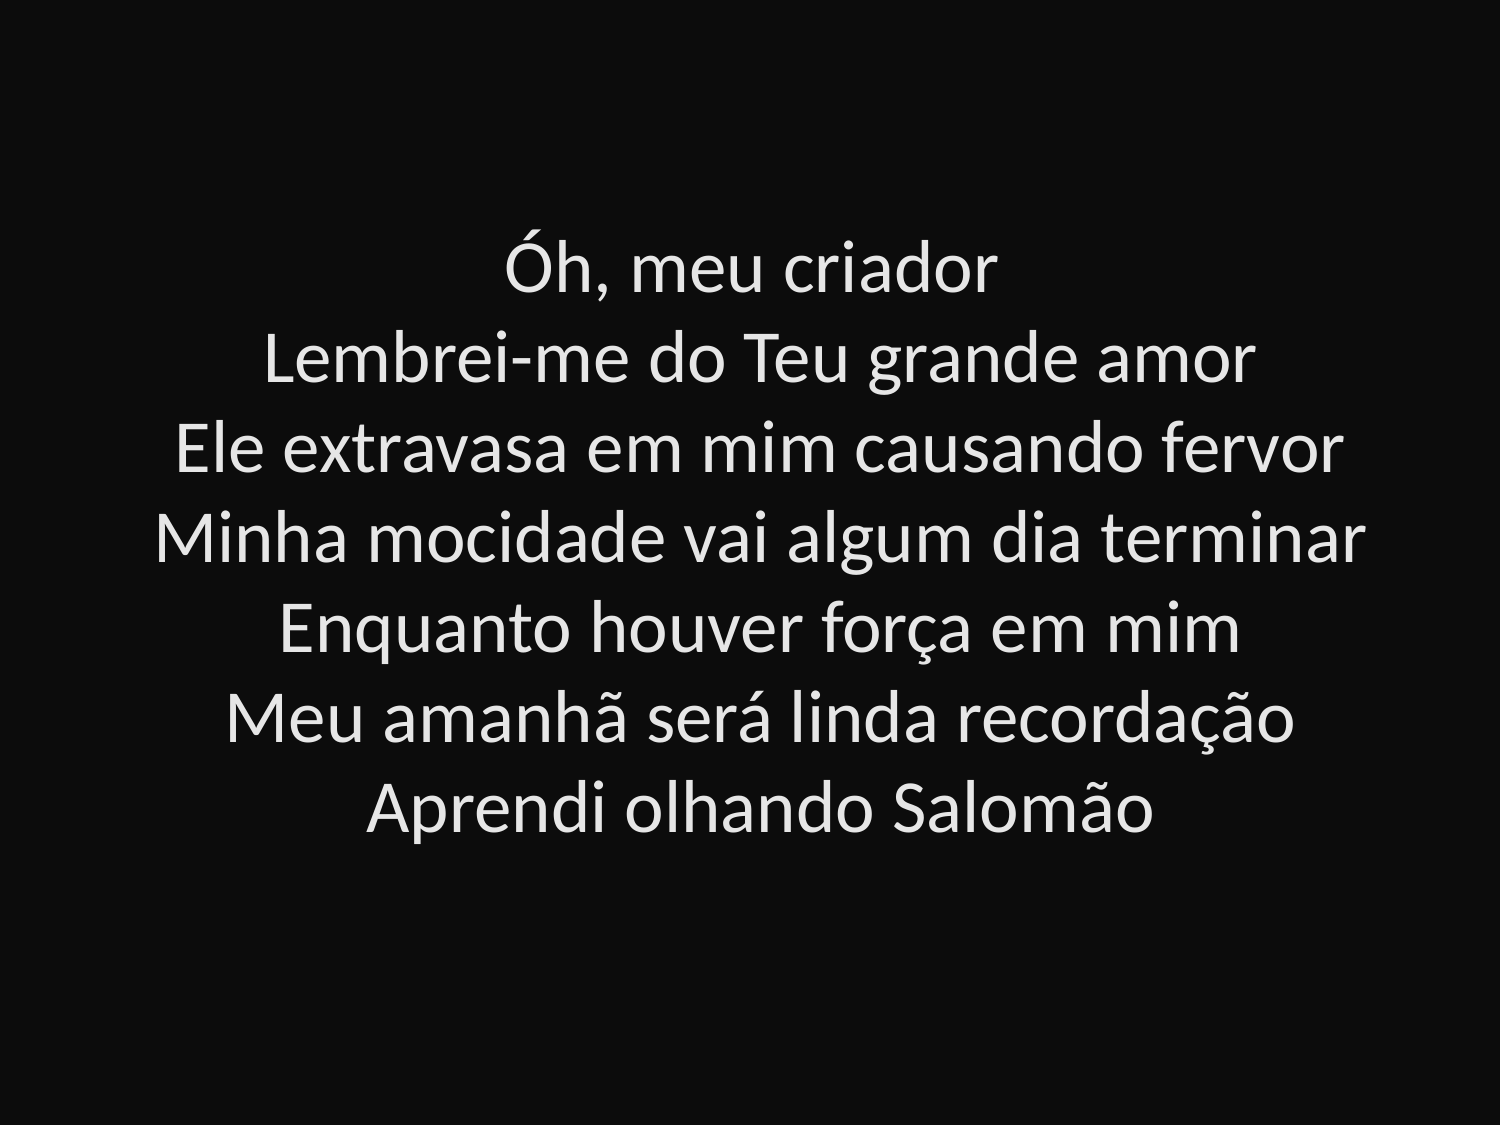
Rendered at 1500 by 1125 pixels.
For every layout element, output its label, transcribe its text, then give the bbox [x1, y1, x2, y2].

title Óh, meu criador Lembrei-me do Teu grande amor Ele extravasa em mim causando fervor Minha mocidade vai algum dia terminar Enquanto houver força em mim Meu amanhã será linda recordação Aprendi olhando Salomão [75, 19, 1447, 1047]
